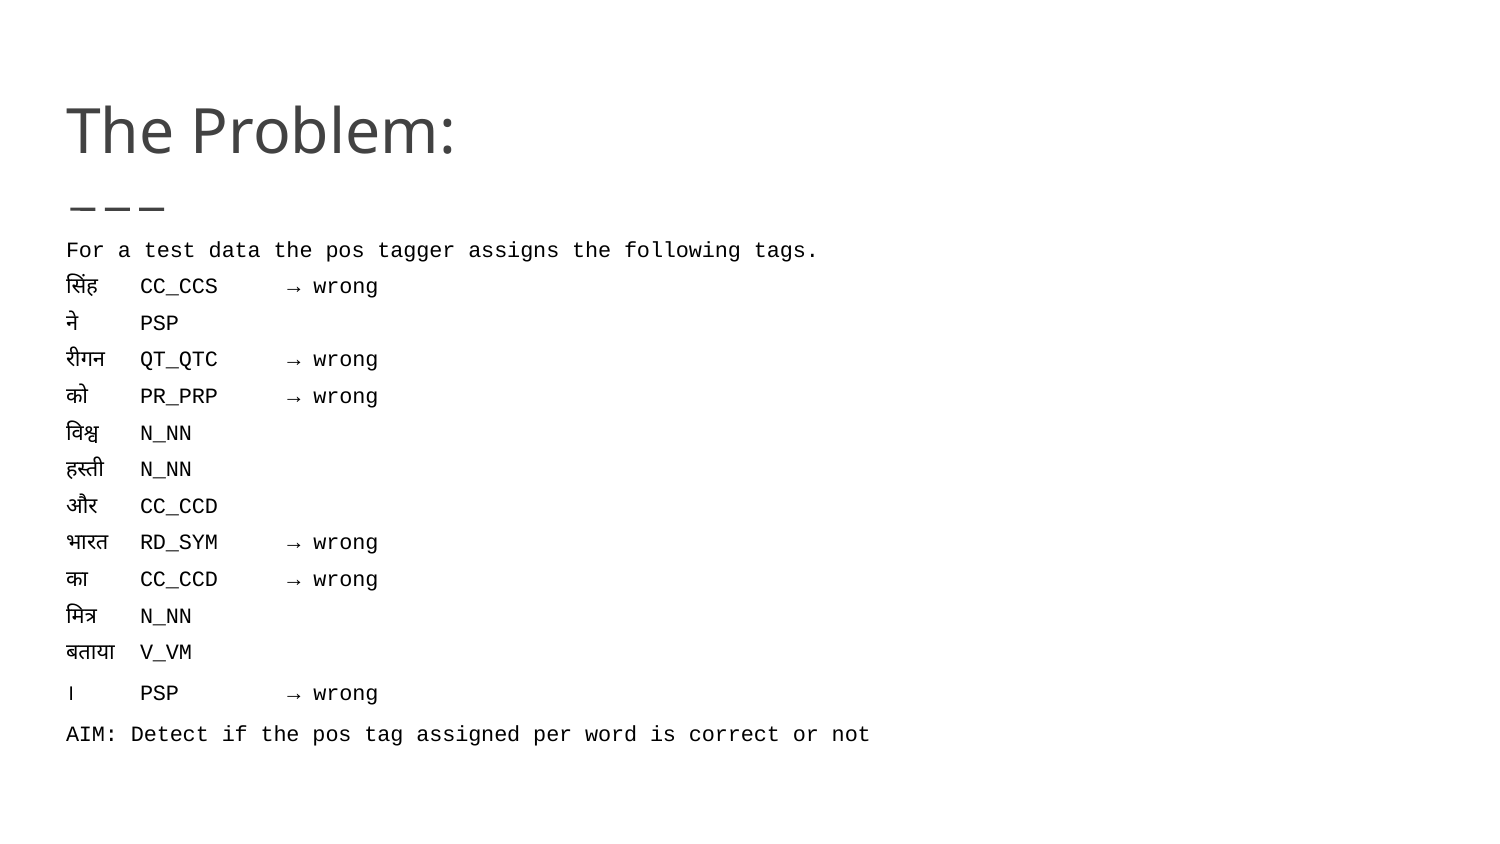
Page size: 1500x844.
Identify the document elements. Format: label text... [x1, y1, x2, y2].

list For a test data the pos tagger assigns the following tags. सिंह CC_CCS → wrong ने PSP रीगन QT_QTC → wrong को PR_PRP → wrong विश्व N_NN हस्ती N_NN और CC_CCD भारत RD_SYM → wrong का CC_CCD → wrong मित्र N_NN बताया V_VM । PSP → wrong AIM: Detect if the pos tag assigned per word is correct or not [51, 220, 1449, 808]
title The Problem: [51, 61, 1449, 182]
